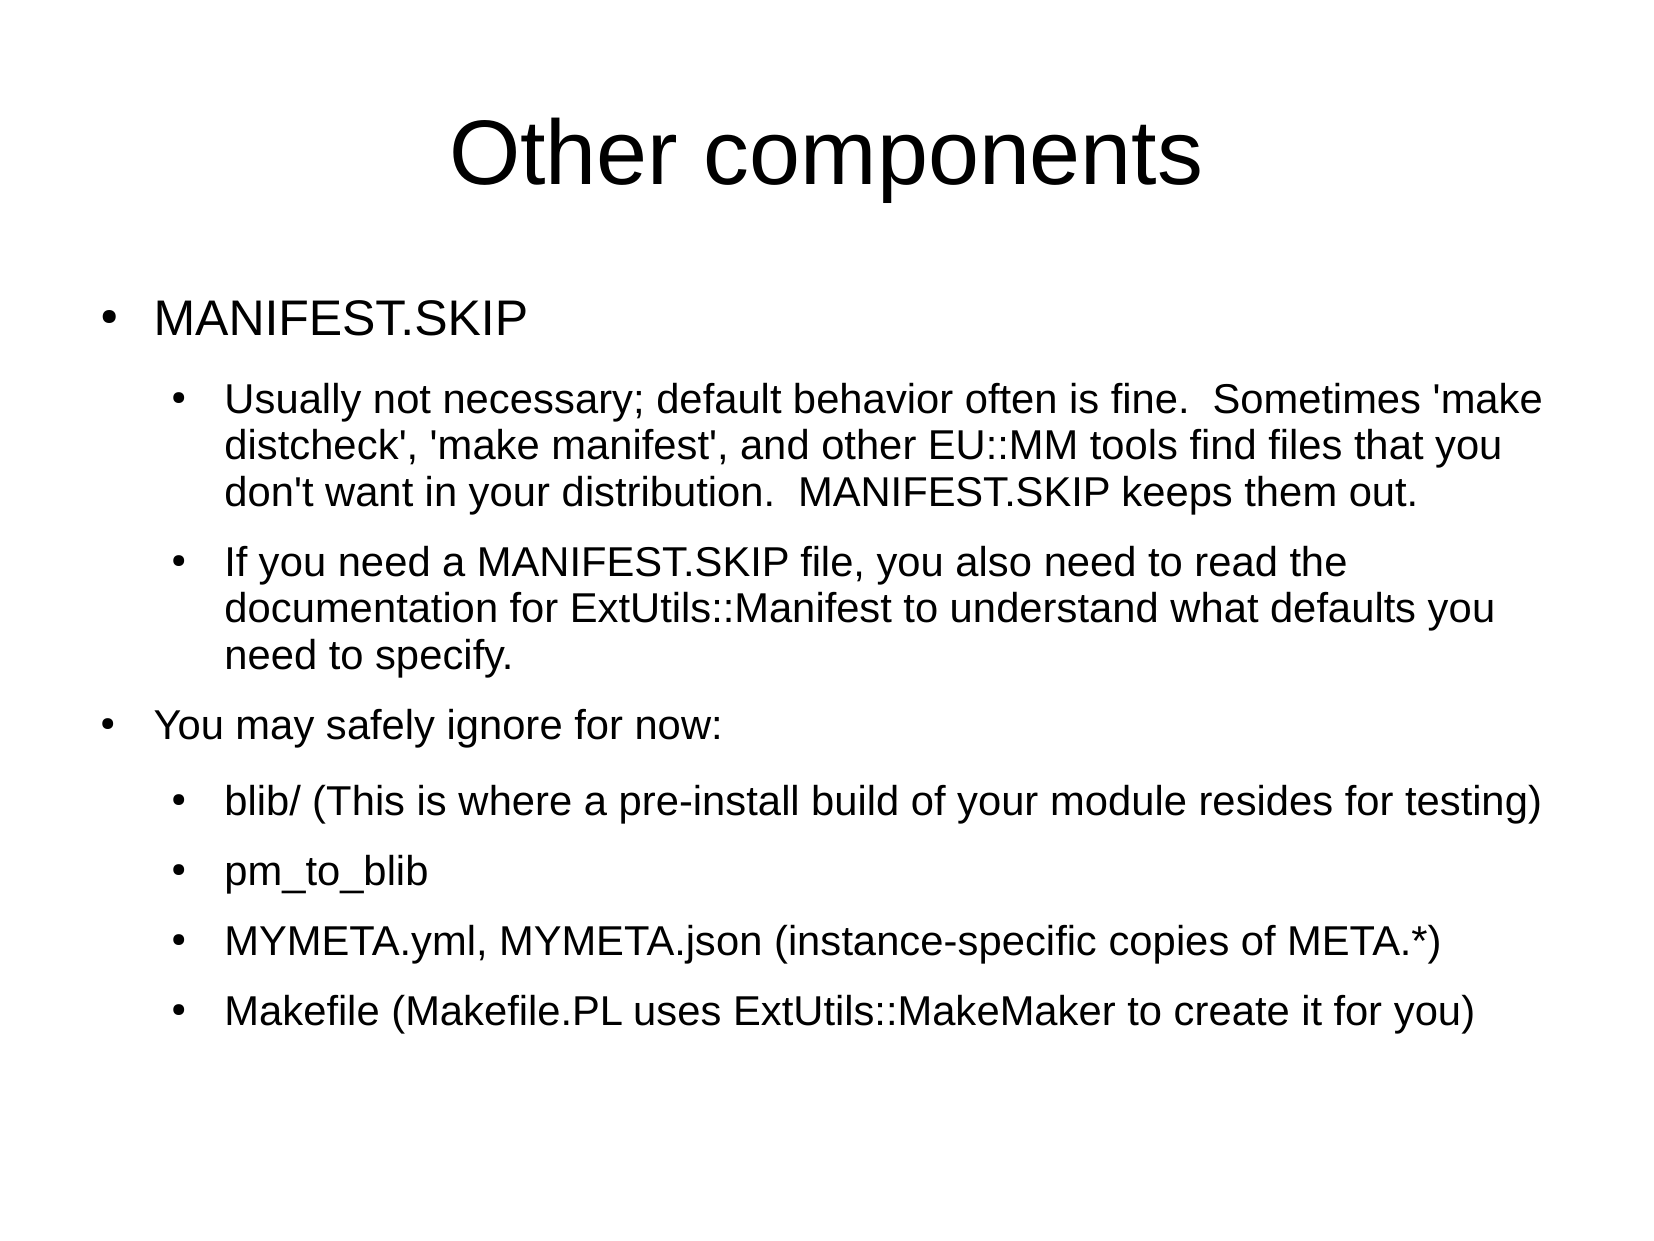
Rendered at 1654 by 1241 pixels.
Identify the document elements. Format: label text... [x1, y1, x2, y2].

title Other components [82, 49, 1571, 257]
list MANIFEST.SKIP Usually not necessary; default behavior often is fine. Sometimes 'make distcheck', 'make manifest', and other EU::MM tools find files that you don't want in your distribution. MANIFEST.SKIP keeps them out. If you need a MANIFEST.SKIP file, you also need to read the documentation for ExtUtils::Manifest to understand what defaults you need to specify. You may safely ignore for now: blib/ (This is where a pre-install build of your module resides for testing) pm_to_blib MYMETA.yml, MYMETA.json (instance-specific copies of META.*) Makefile (Makefile.PL uses ExtUtils::MakeMaker to create it for you) [82, 290, 1571, 1109]
